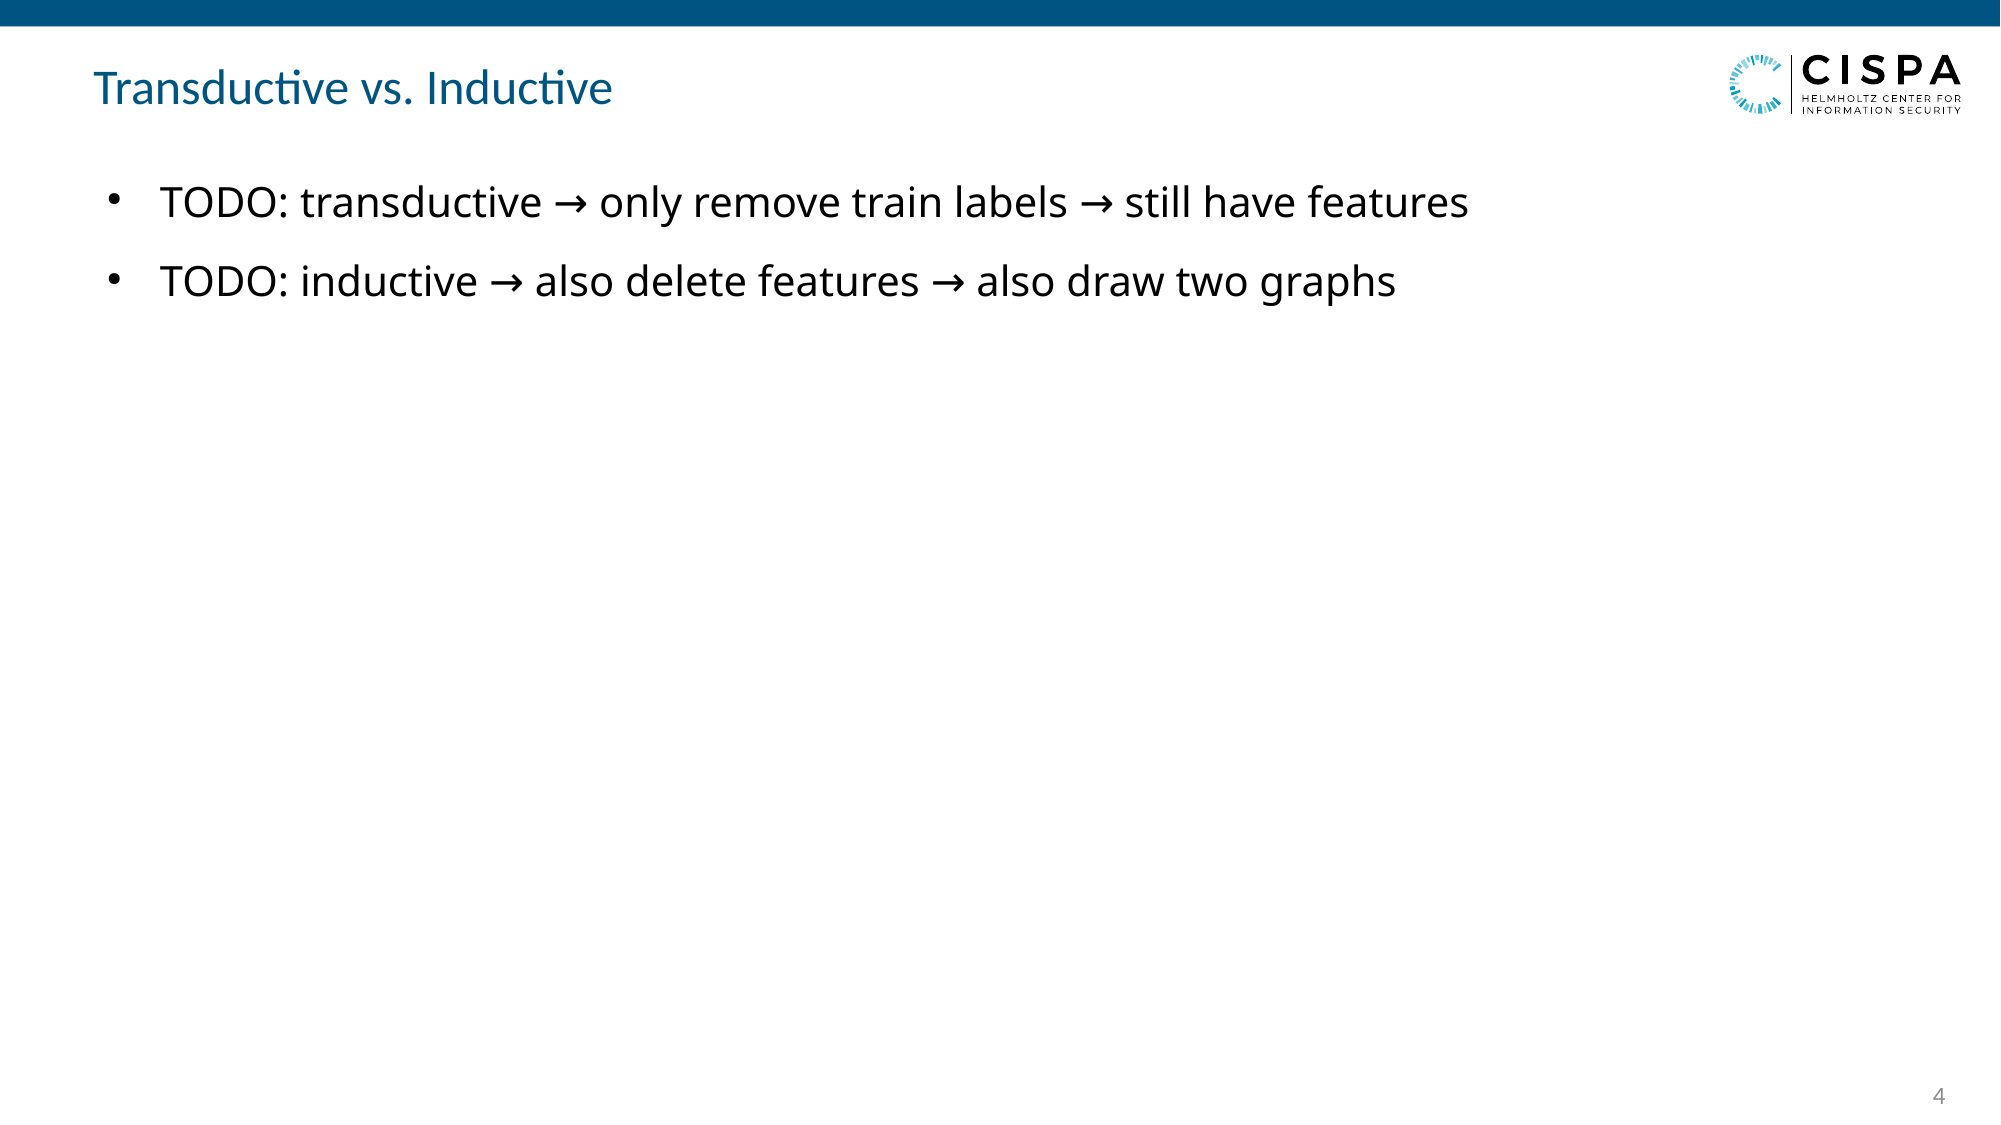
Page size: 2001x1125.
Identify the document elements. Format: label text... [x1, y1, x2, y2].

list TODO: transductive → only remove train labels → still have features TODO: inductive → also delete features → also draw two graphs [78, 170, 1922, 1024]
slide_number <number> [1870, 1065, 1961, 1125]
title Transductive vs. Inductive [78, 38, 1699, 131]
